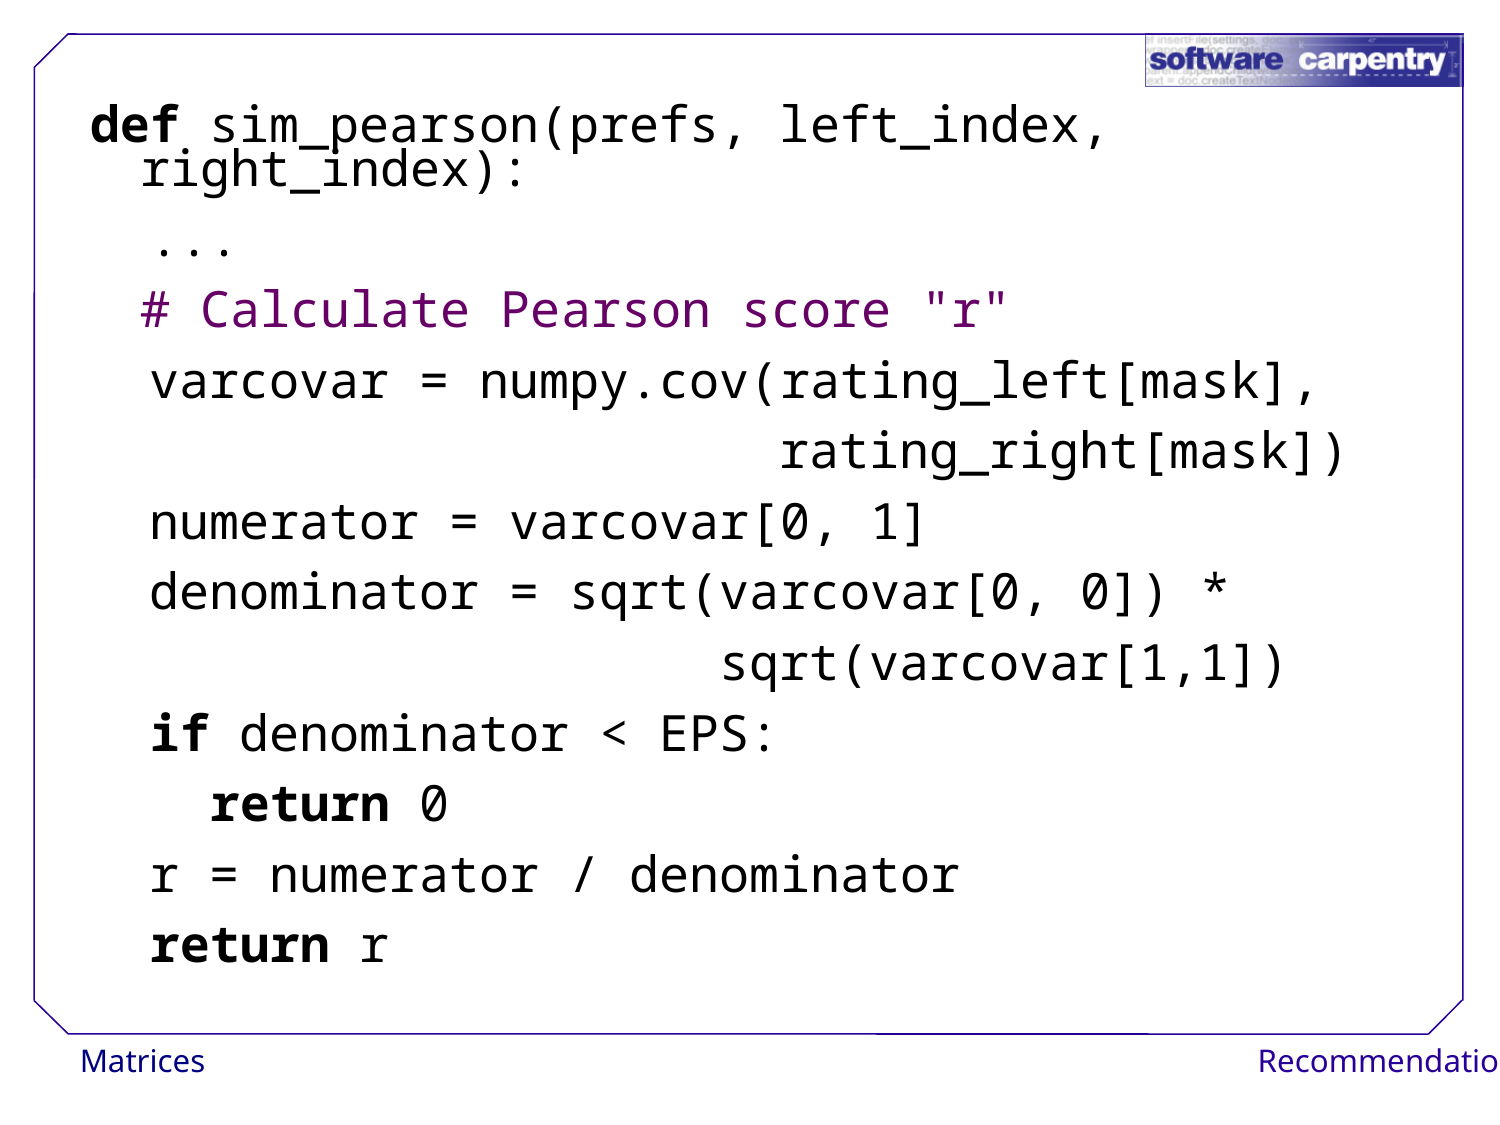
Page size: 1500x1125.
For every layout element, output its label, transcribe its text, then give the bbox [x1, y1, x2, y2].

picture [1145, 33, 1464, 87]
list def sim_pearson(prefs, left_index, right_index): ... # Calculate Pearson score "r" varcovar = numpy.cov(rating_left[mask], rating_right[mask]) numerator = varcovar[0, 1] denominator = sqrt(varcovar[0, 0]) * sqrt(varcovar[1,1]) if denominator < EPS: return 0 r = numerator / denominator return r [75, 99, 1426, 1001]
